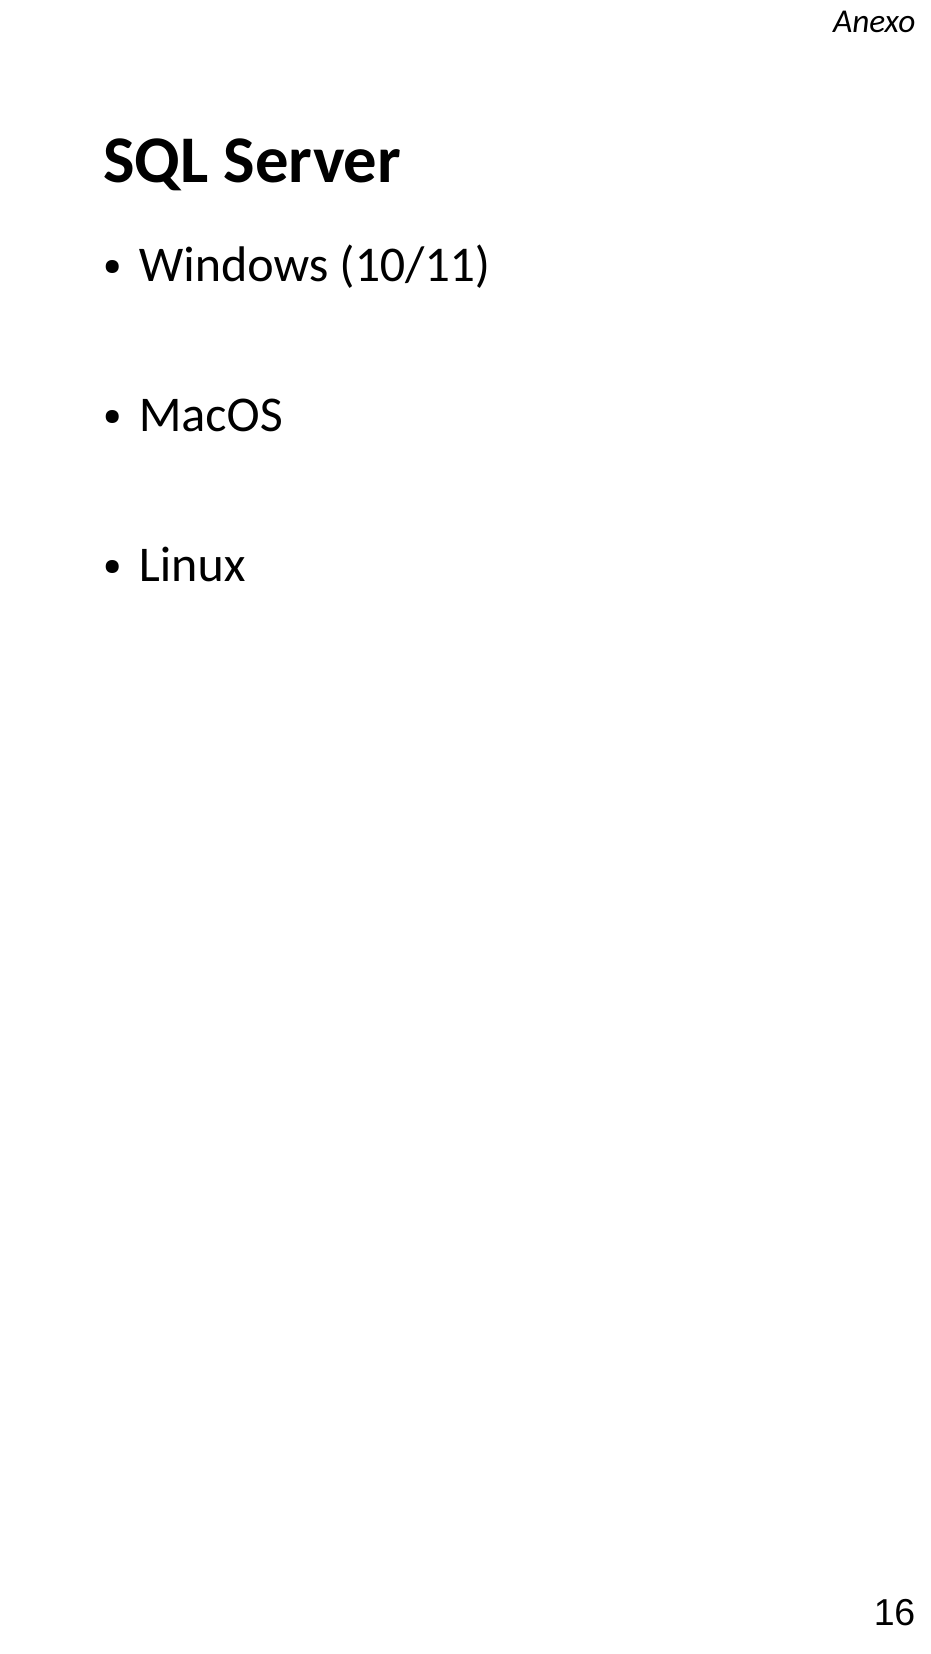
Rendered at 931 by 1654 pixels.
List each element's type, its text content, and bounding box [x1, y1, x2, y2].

text_box Anexo [0, 0, 931, 60]
text_box <número> [729, 1583, 931, 1654]
text_box SQL Server [88, 125, 739, 207]
text_box Windows (10/11) MacOS Linux [88, 236, 827, 1477]
